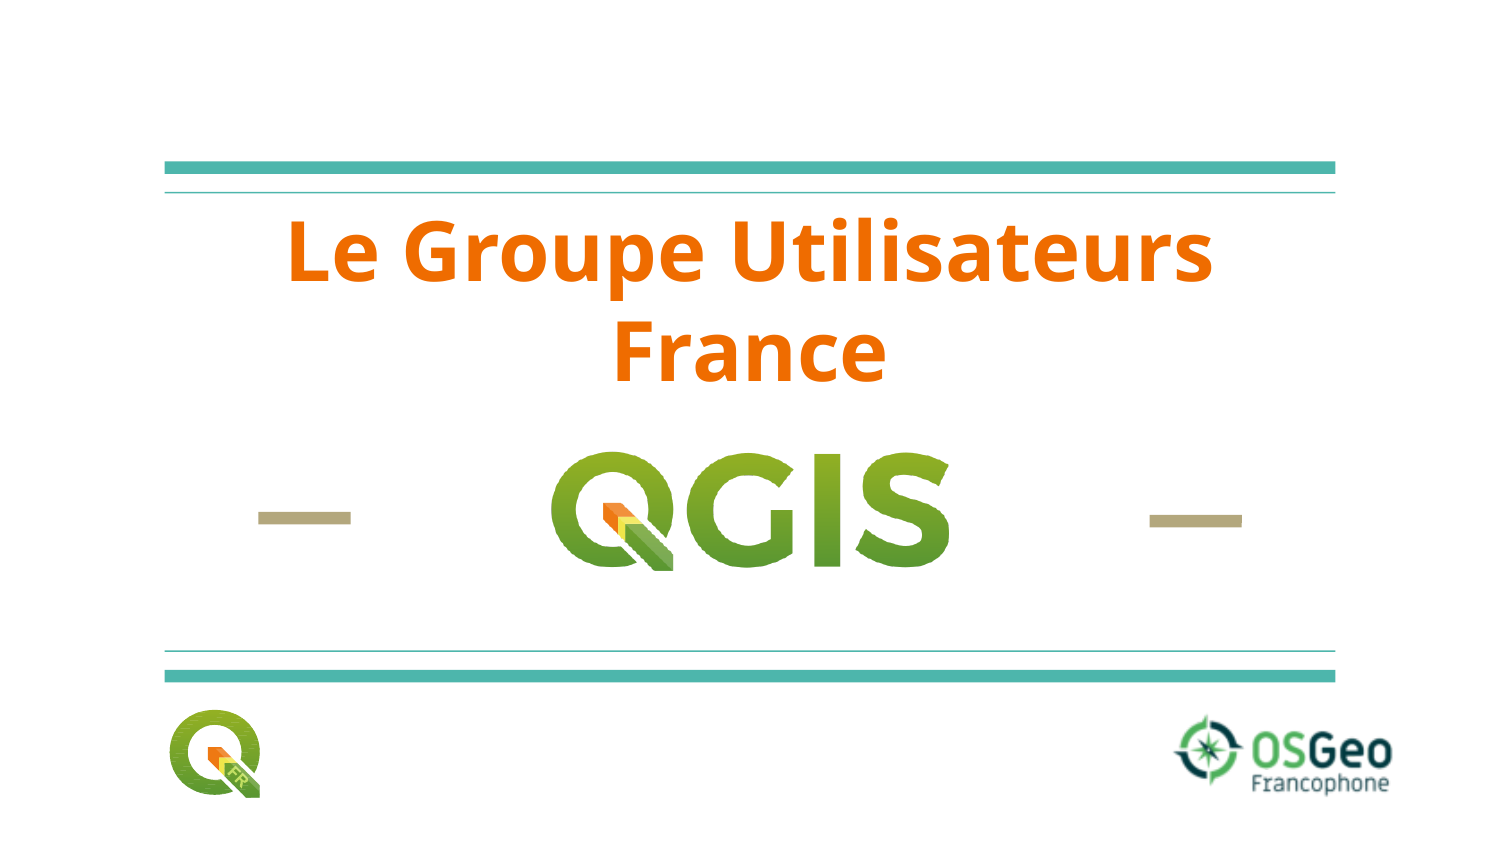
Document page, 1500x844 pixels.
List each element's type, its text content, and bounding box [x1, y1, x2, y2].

picture [463, 373, 1037, 649]
title Le Groupe Utilisateurs France [126, 170, 1374, 414]
picture [153, 692, 272, 811]
picture [1157, 708, 1430, 799]
